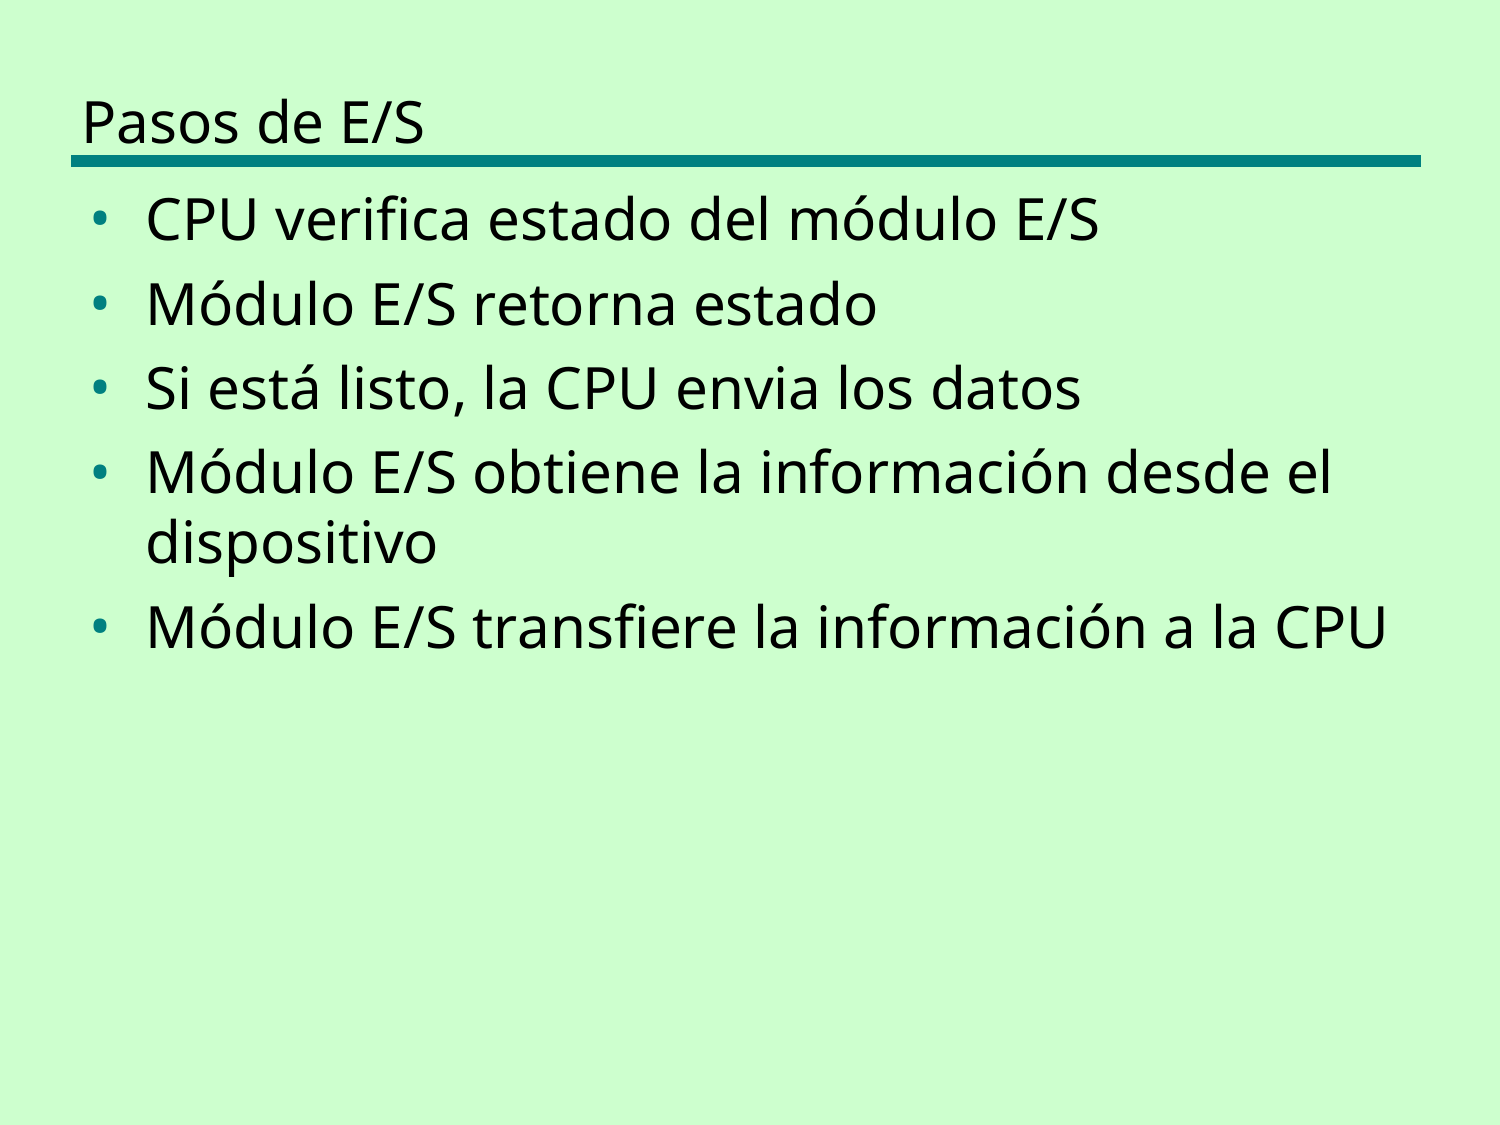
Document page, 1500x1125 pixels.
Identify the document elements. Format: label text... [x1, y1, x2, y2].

list CPU verifica estado del módulo E/S Módulo E/S retorna estado Si está listo, la CPU envia los datos Módulo E/S obtiene la información desde el dispositivo Módulo E/S transfiere la información a la CPU [74, 174, 1417, 1101]
title Pasos de E/S [66, 24, 1413, 163]
